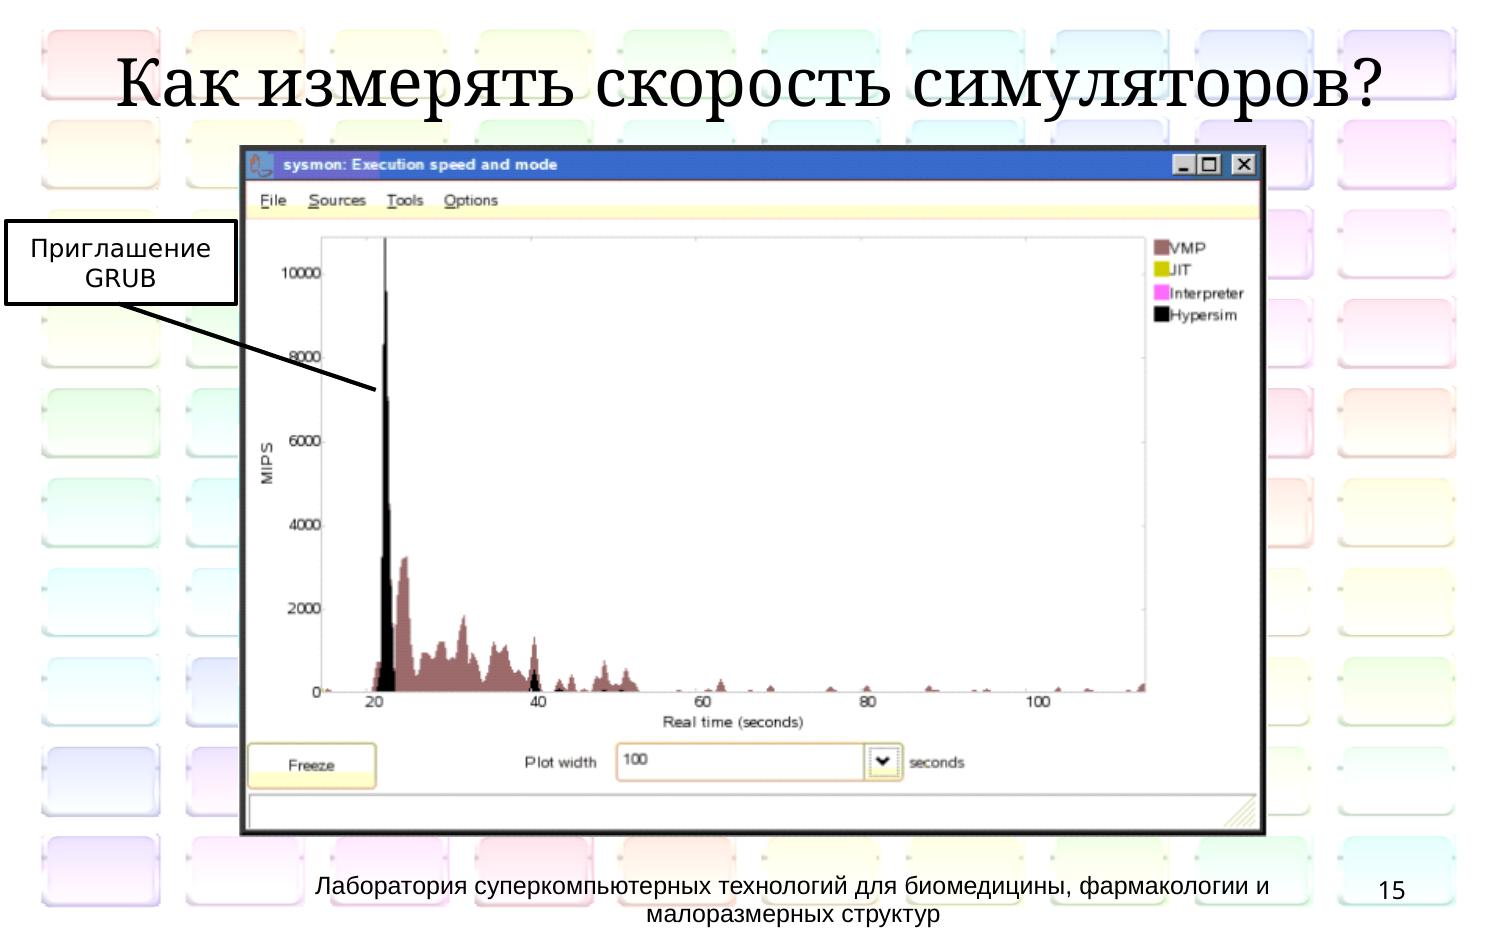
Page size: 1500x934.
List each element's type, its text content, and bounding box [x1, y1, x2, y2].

text_box Лаборатория суперкомпьютерных технологий для биомедицины, фармакологии и малоразмерных структур [249, 864, 1338, 915]
picture [0, 0, 1500, 934]
text_box 11 [1362, 864, 1425, 915]
text_box Приглашение GRUB [6, 221, 236, 304]
title Как измерять скорость симуляторов? [75, 1, 1426, 158]
